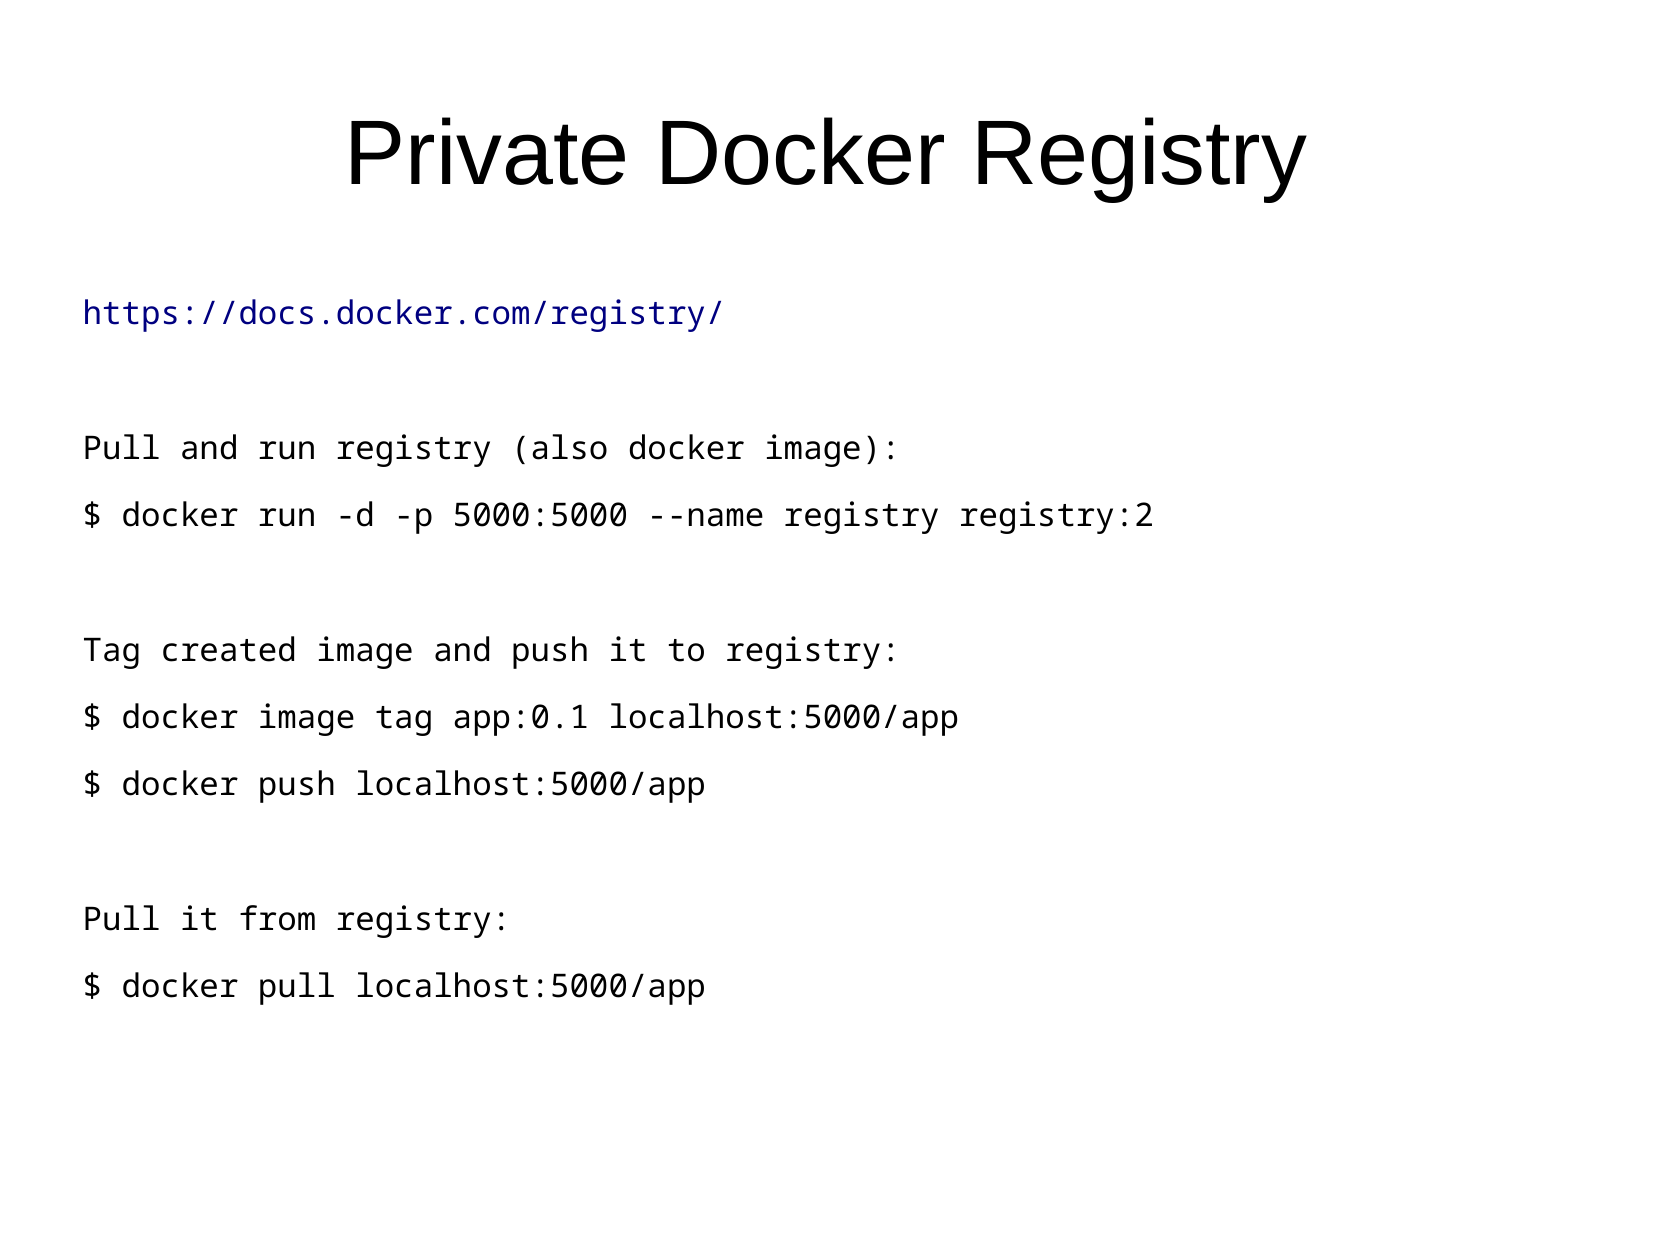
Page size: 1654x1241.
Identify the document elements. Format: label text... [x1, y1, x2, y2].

list https://docs.docker.com/registry/ Pull and run registry (also docker image): $ docker run -d -p 5000:5000 --name registry registry:2 Tag created image and push it to registry: $ docker image tag app:0.1 localhost:5000/app $ docker push localhost:5000/app Pull it from registry: $ docker pull localhost:5000/app [82, 290, 1571, 1010]
title Private Docker Registry [82, 49, 1571, 257]
